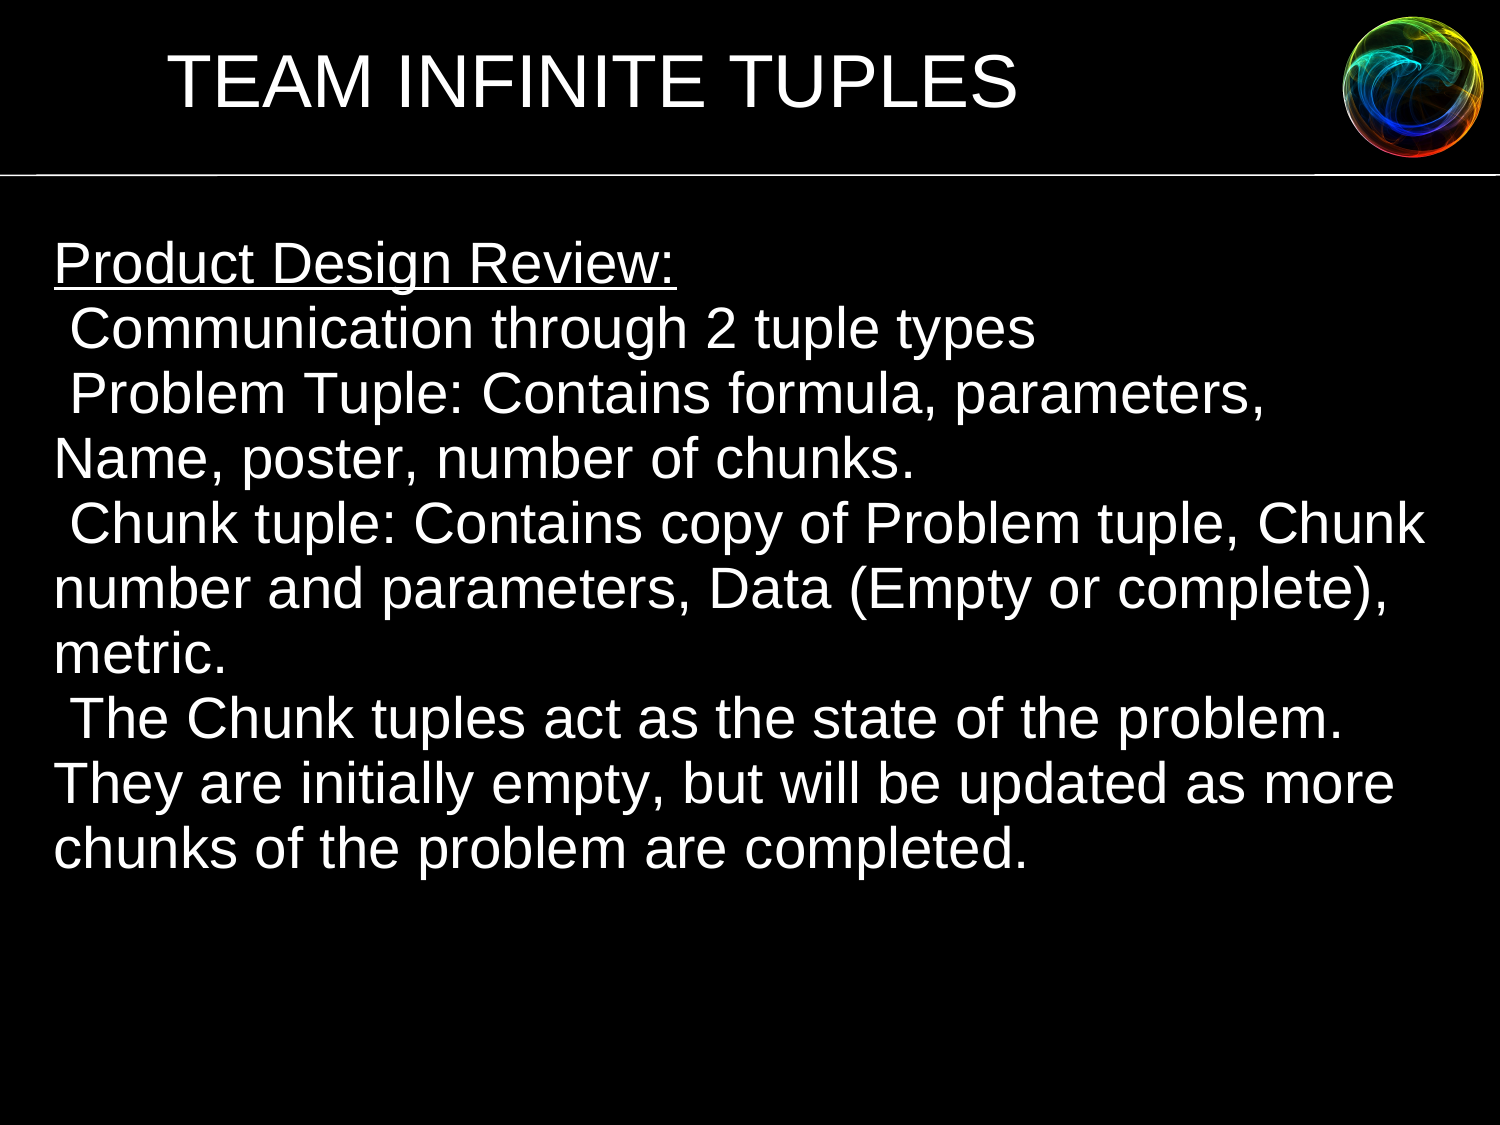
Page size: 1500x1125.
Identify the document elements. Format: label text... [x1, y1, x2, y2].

text_box TEAM INFINITE TUPLES [0, 37, 1188, 131]
text_box Product Design Review: Communication through 2 tuple types Problem Tuple: Contains formula, parameters, Name, poster, number of chunks. Chunk tuple: Contains copy of Problem tuple, Chunk number and parameters, Data (Empty or complete), metric. The Chunk tuples act as the state of the problem. They are initially empty, but will be updated as more chunks of the problem are completed. [39, 223, 1463, 1051]
picture [1325, 0, 1500, 174]
